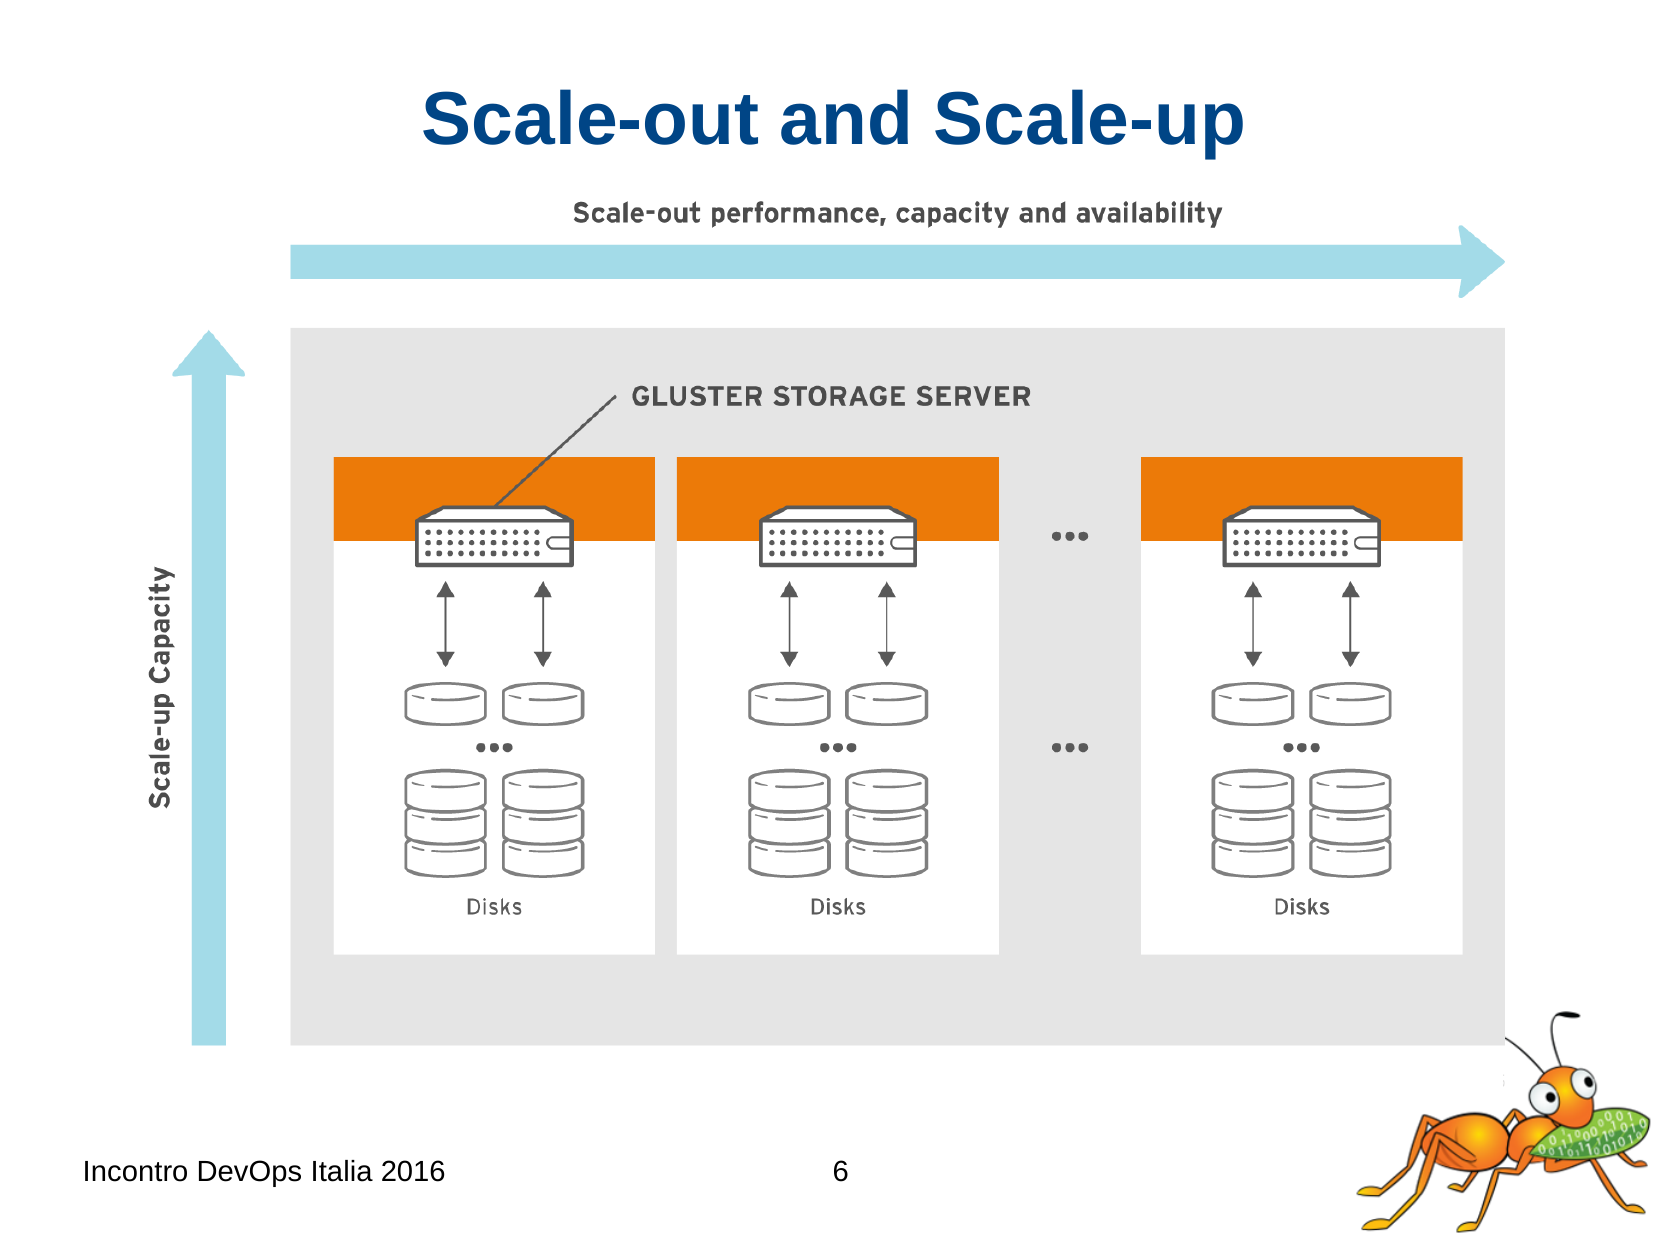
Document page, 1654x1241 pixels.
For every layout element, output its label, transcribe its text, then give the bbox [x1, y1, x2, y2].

picture [148, 201, 1654, 1235]
title Scale-out and Scale-up [90, 15, 1579, 223]
